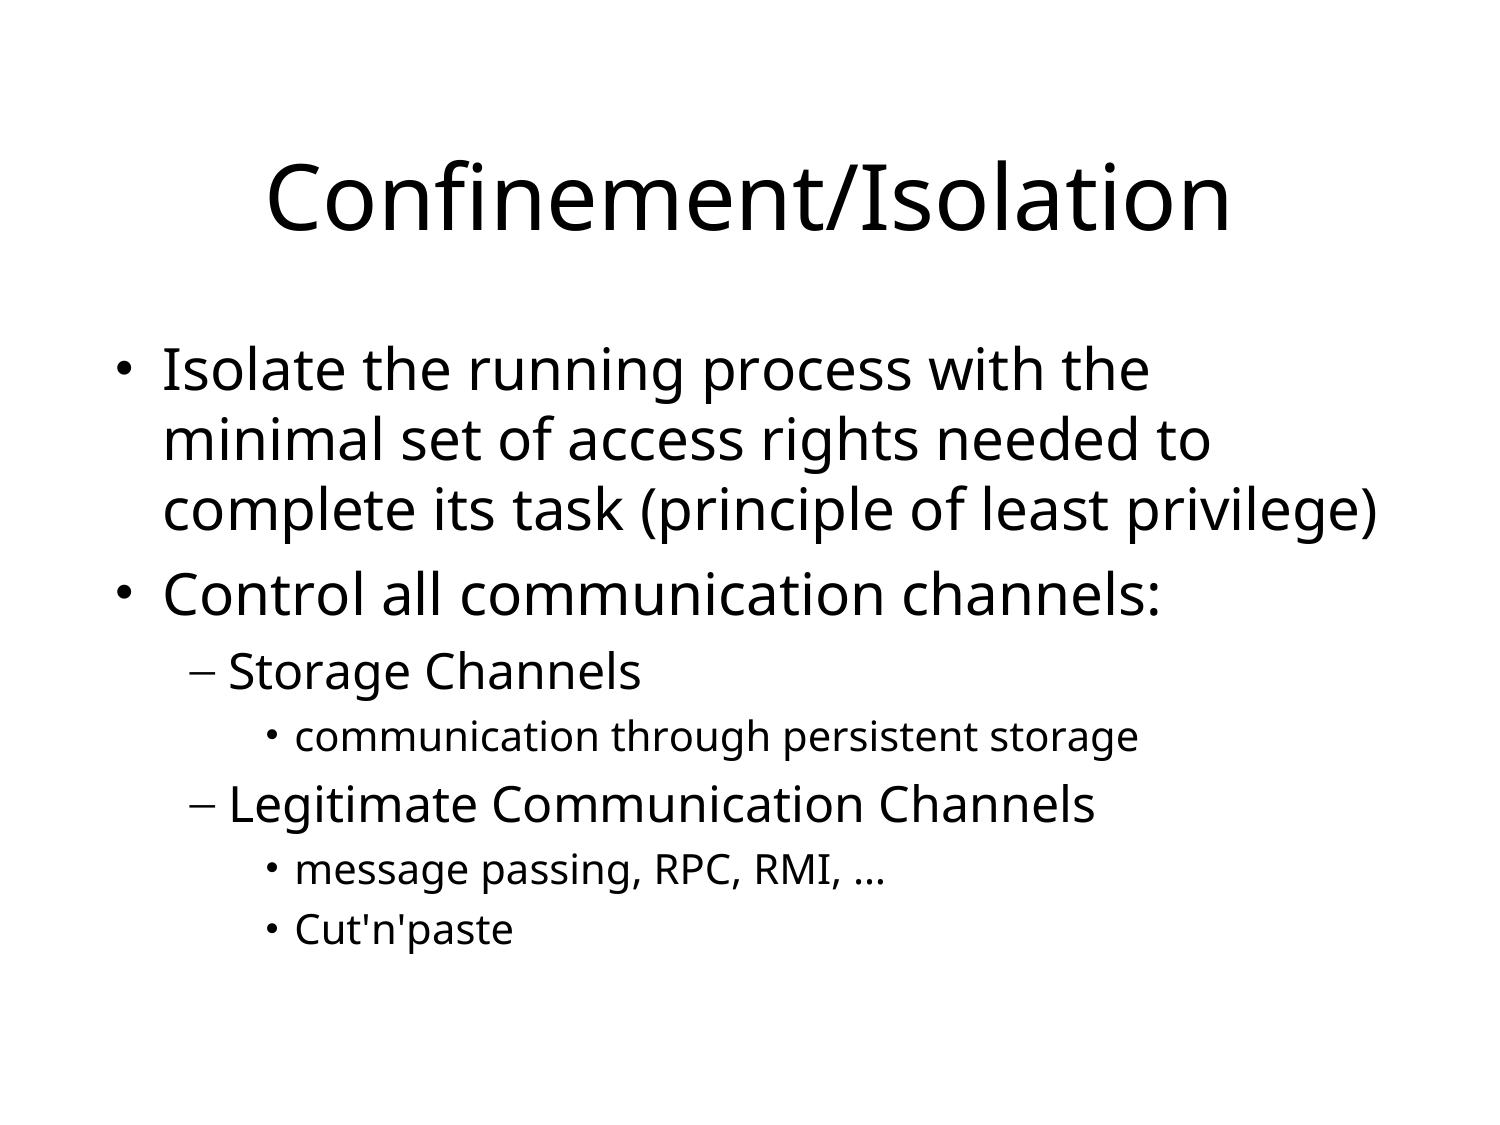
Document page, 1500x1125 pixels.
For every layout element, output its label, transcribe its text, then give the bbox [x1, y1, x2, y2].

title Confinement/Isolation [112, 99, 1388, 288]
list Isolate the running process with the minimal set of access rights needed to complete its task (principle of least privilege)‏ Control all communication channels: Storage Channels communication through persistent storage Legitimate Communication Channels message passing, RPC, RMI, … Cut'n'paste [99, 324, 1401, 1104]
